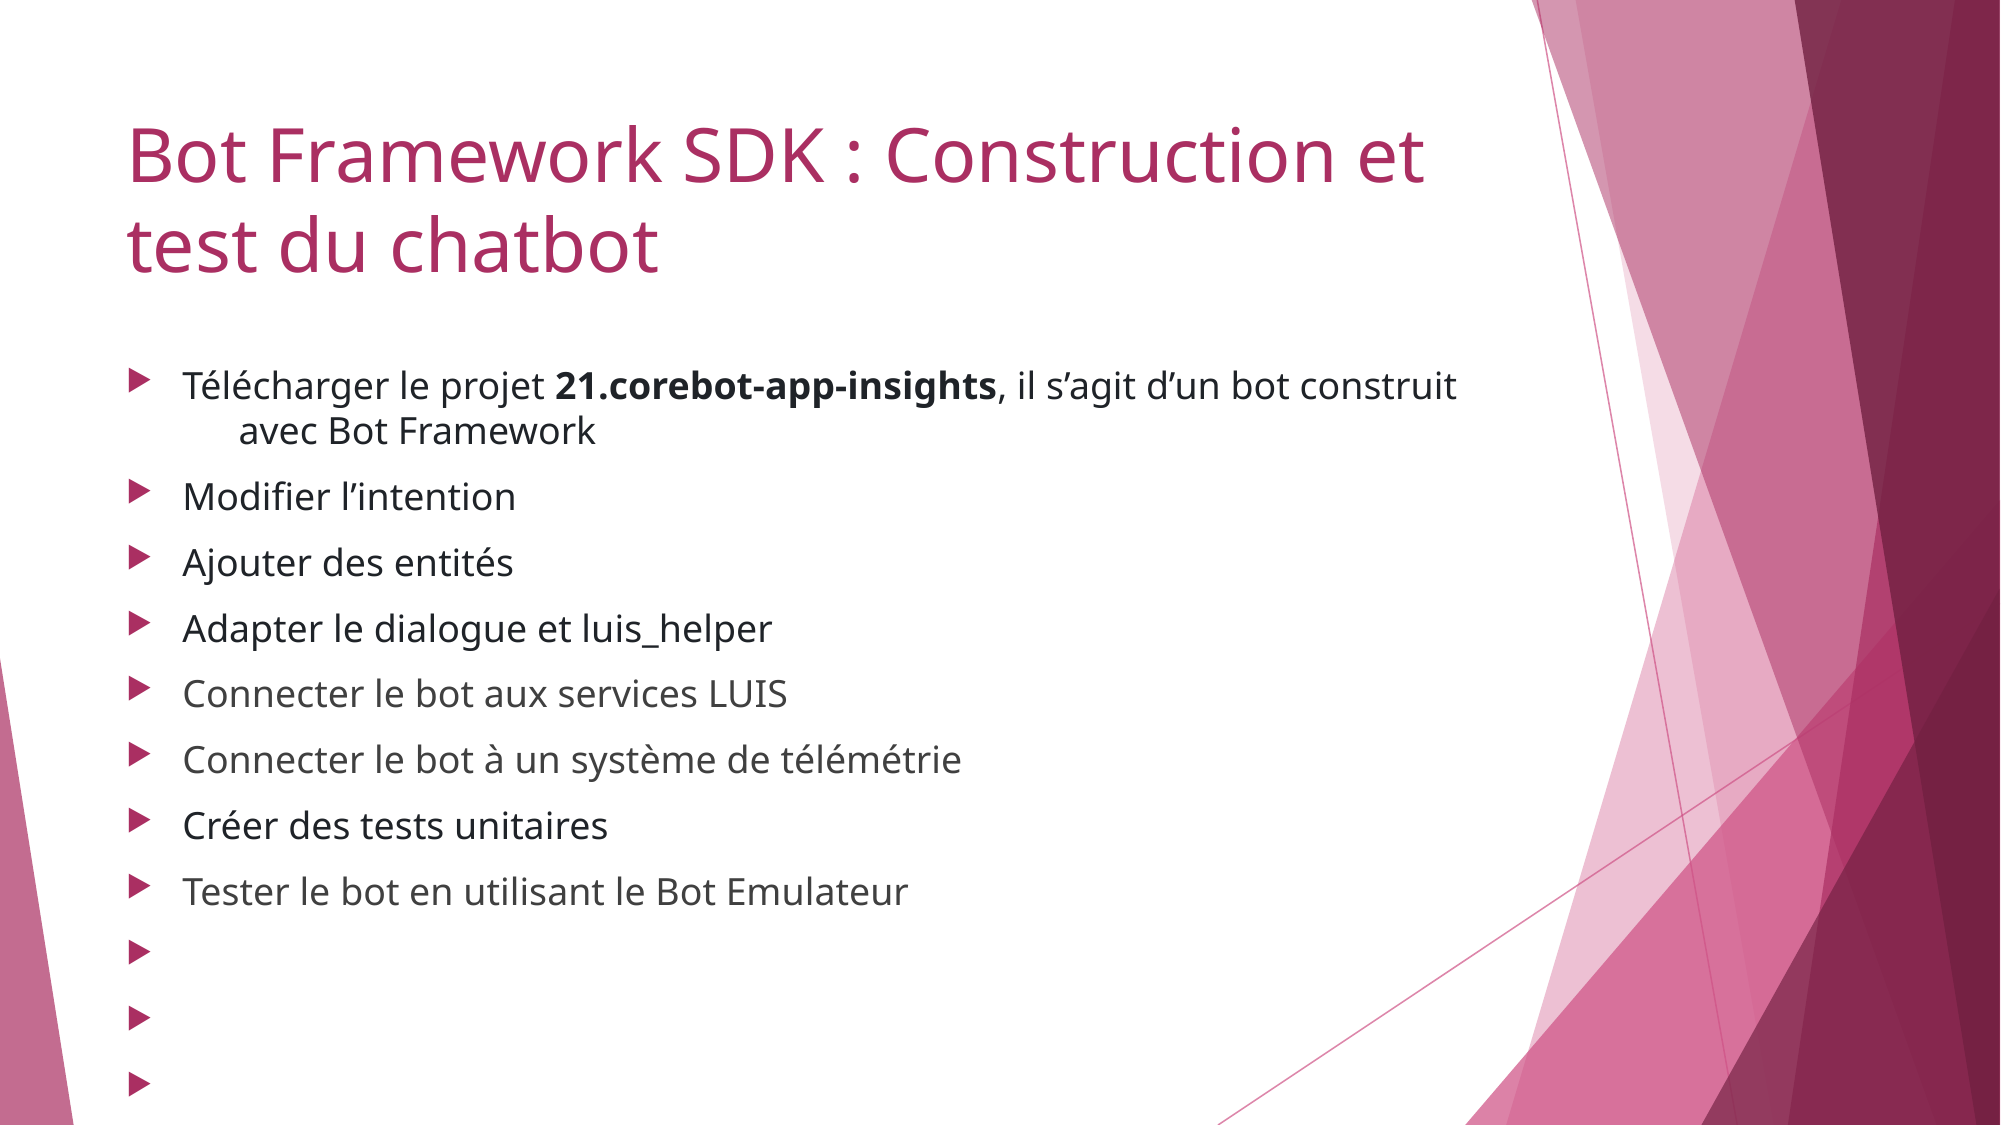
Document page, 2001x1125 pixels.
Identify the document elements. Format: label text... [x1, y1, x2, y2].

title Bot Framework SDK : Construction et test du chatbot [111, 99, 1522, 317]
list Télécharger le projet 21.corebot-app-insights, il s’agit d’un bot construit avec Bot Framework Modifier l’intention Ajouter des entités Adapter le dialogue et luis_helper Connecter le bot aux services LUIS Connecter le bot à un système de télémétrie Créer des tests unitaires Tester le bot en utilisant le Bot Emulateur [111, 354, 1522, 992]
